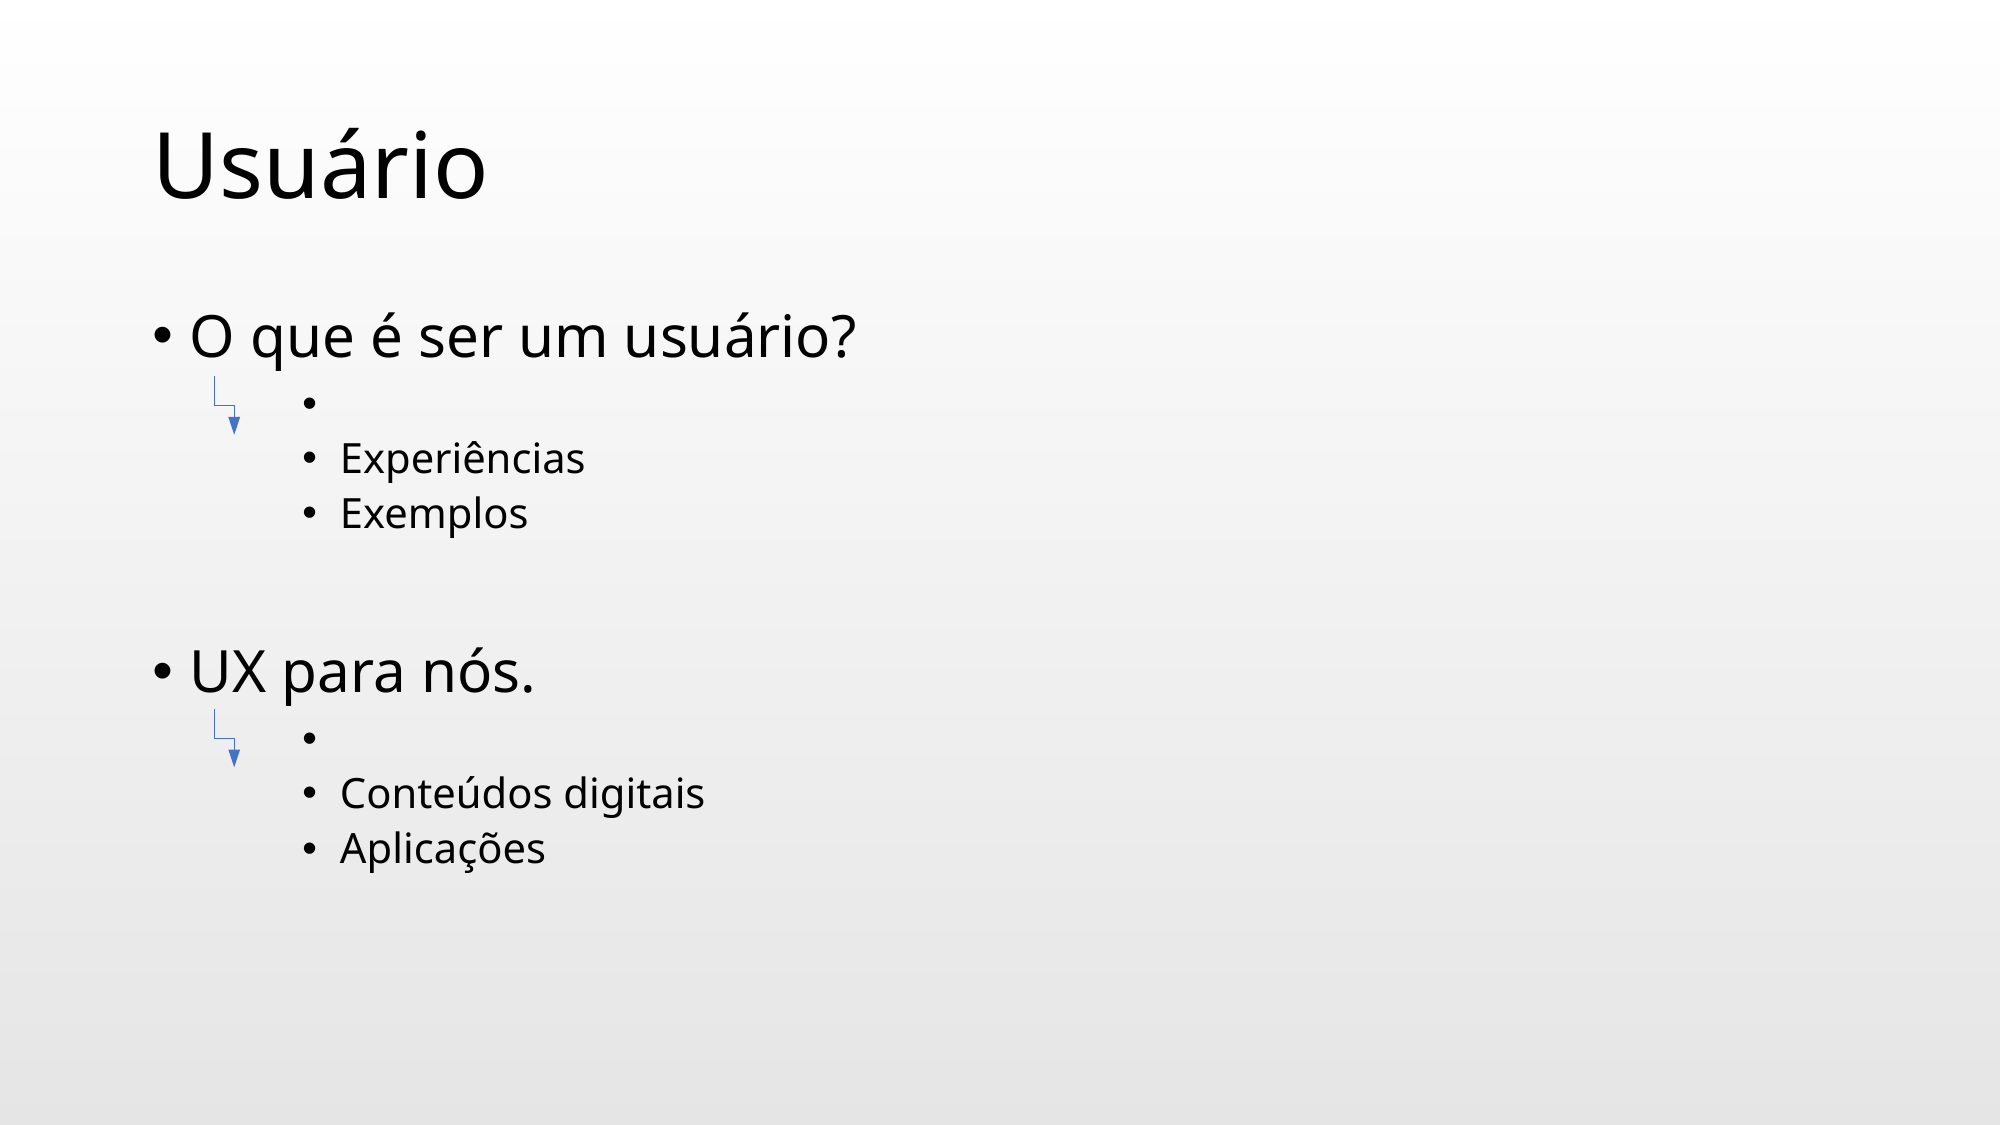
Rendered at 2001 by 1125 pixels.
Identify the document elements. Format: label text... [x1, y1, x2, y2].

title Usuário [137, 59, 1863, 278]
list O que é ser um usuário? Experiências Exemplos UX para nós. Conteúdos digitais Aplicações [137, 299, 1863, 1014]
